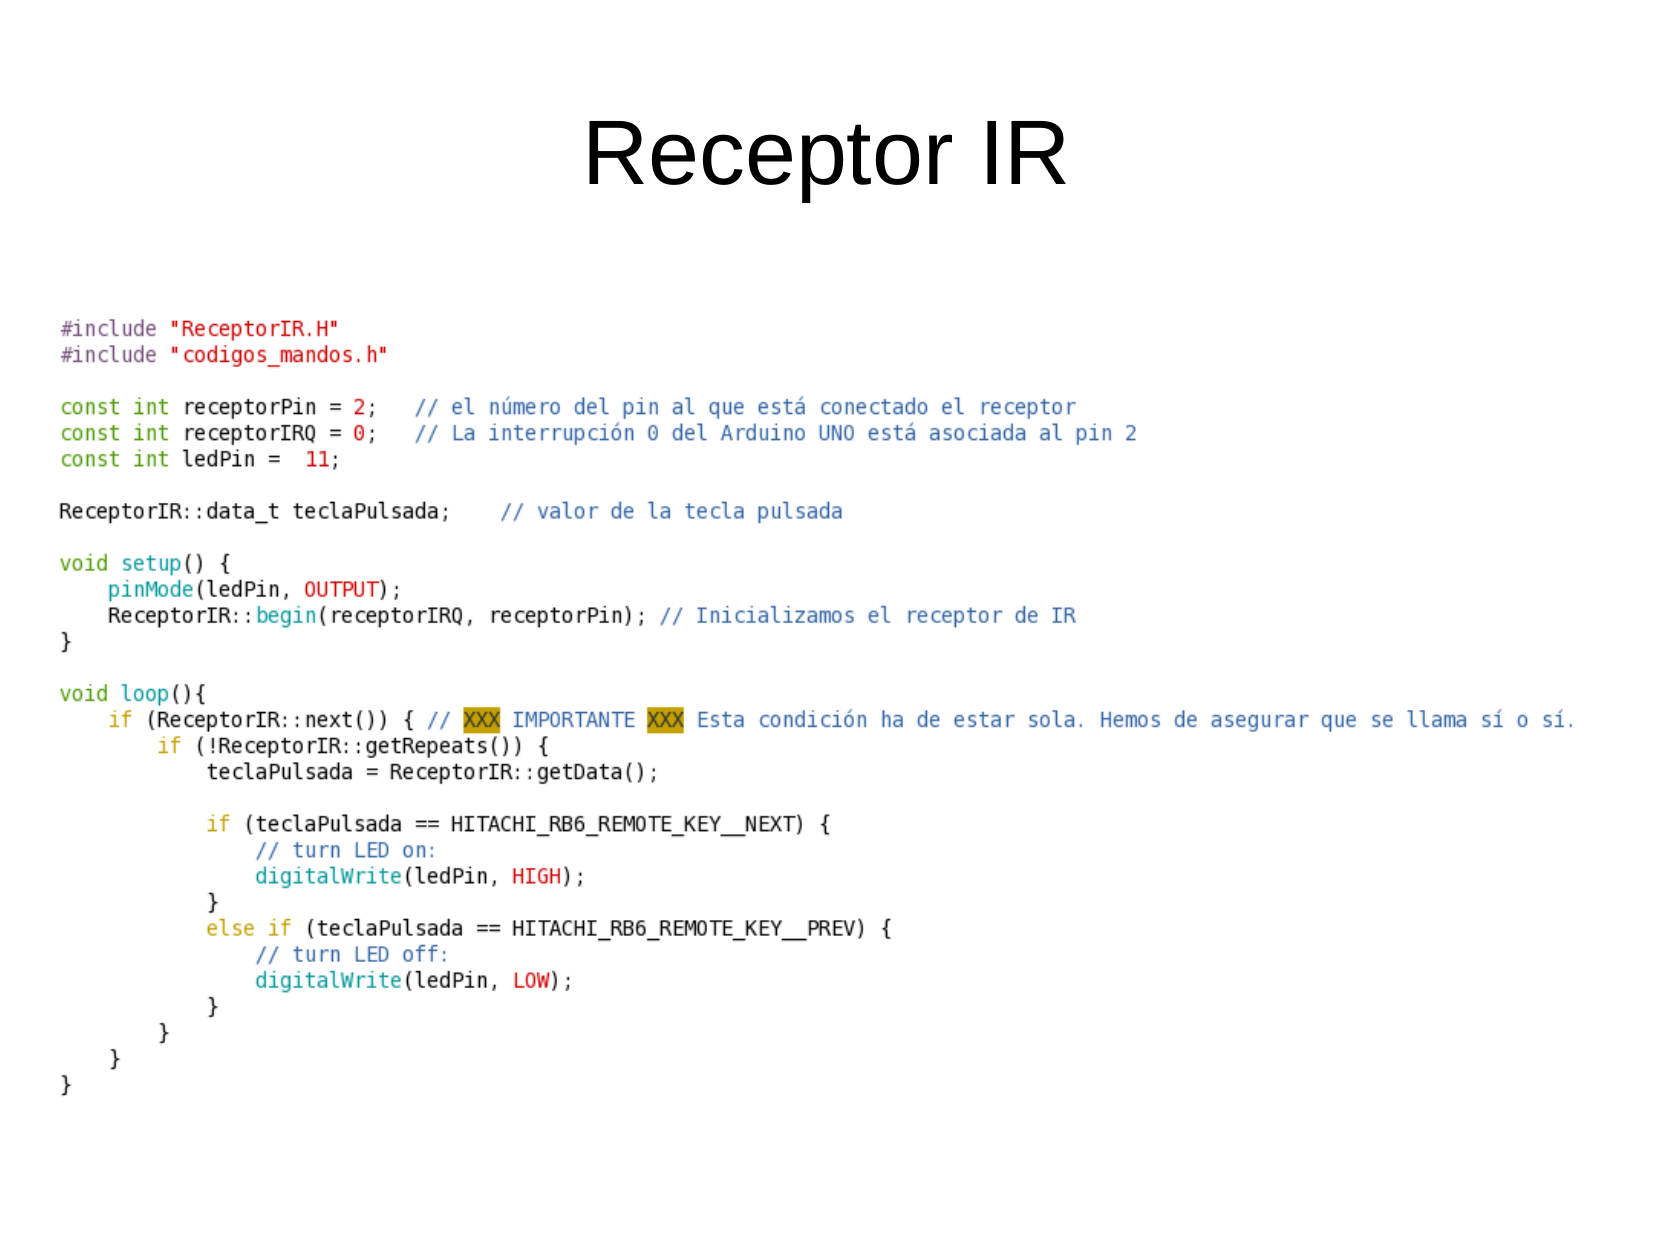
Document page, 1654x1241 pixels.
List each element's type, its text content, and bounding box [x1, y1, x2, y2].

title Receptor IR [82, 49, 1571, 257]
picture [58, 298, 1601, 1123]
